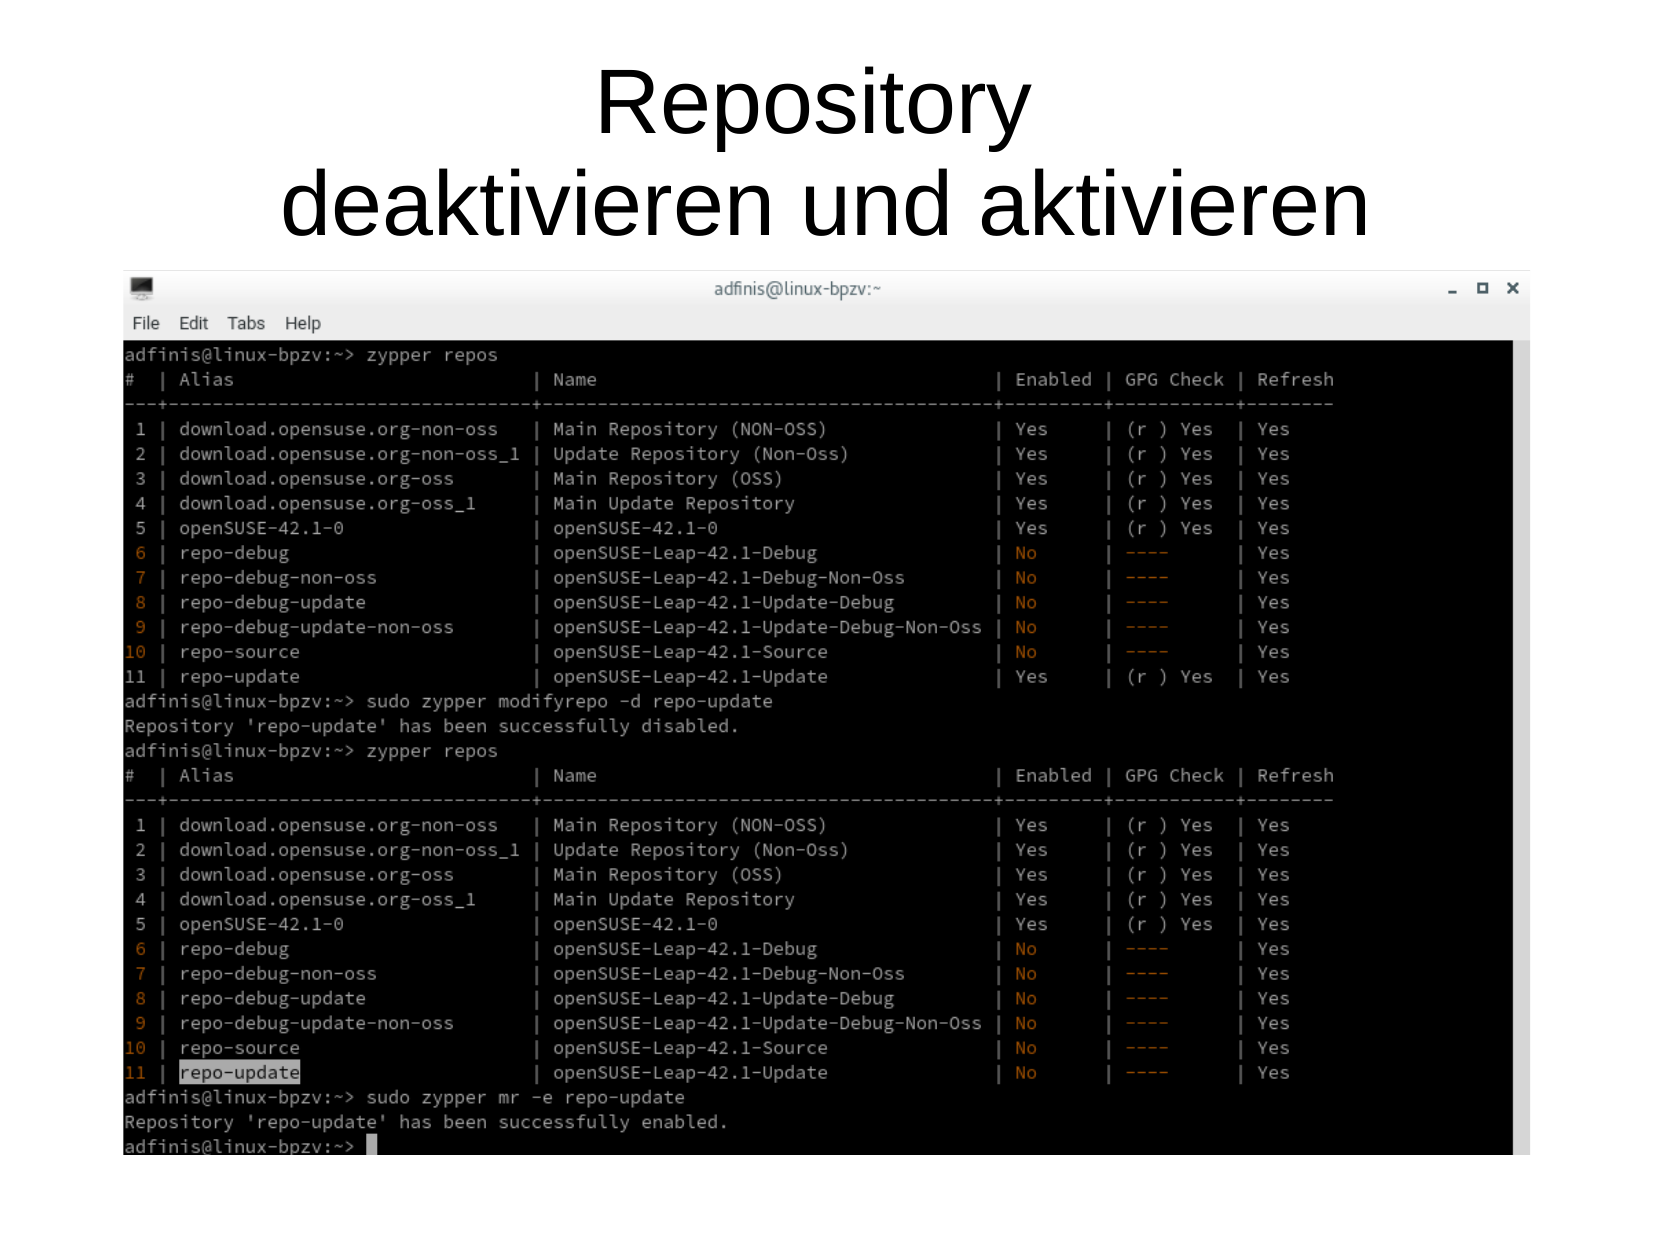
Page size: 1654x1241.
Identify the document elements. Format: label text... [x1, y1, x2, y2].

title Repository deaktivieren und aktivieren [82, 49, 1571, 257]
picture [123, 270, 1531, 1155]
